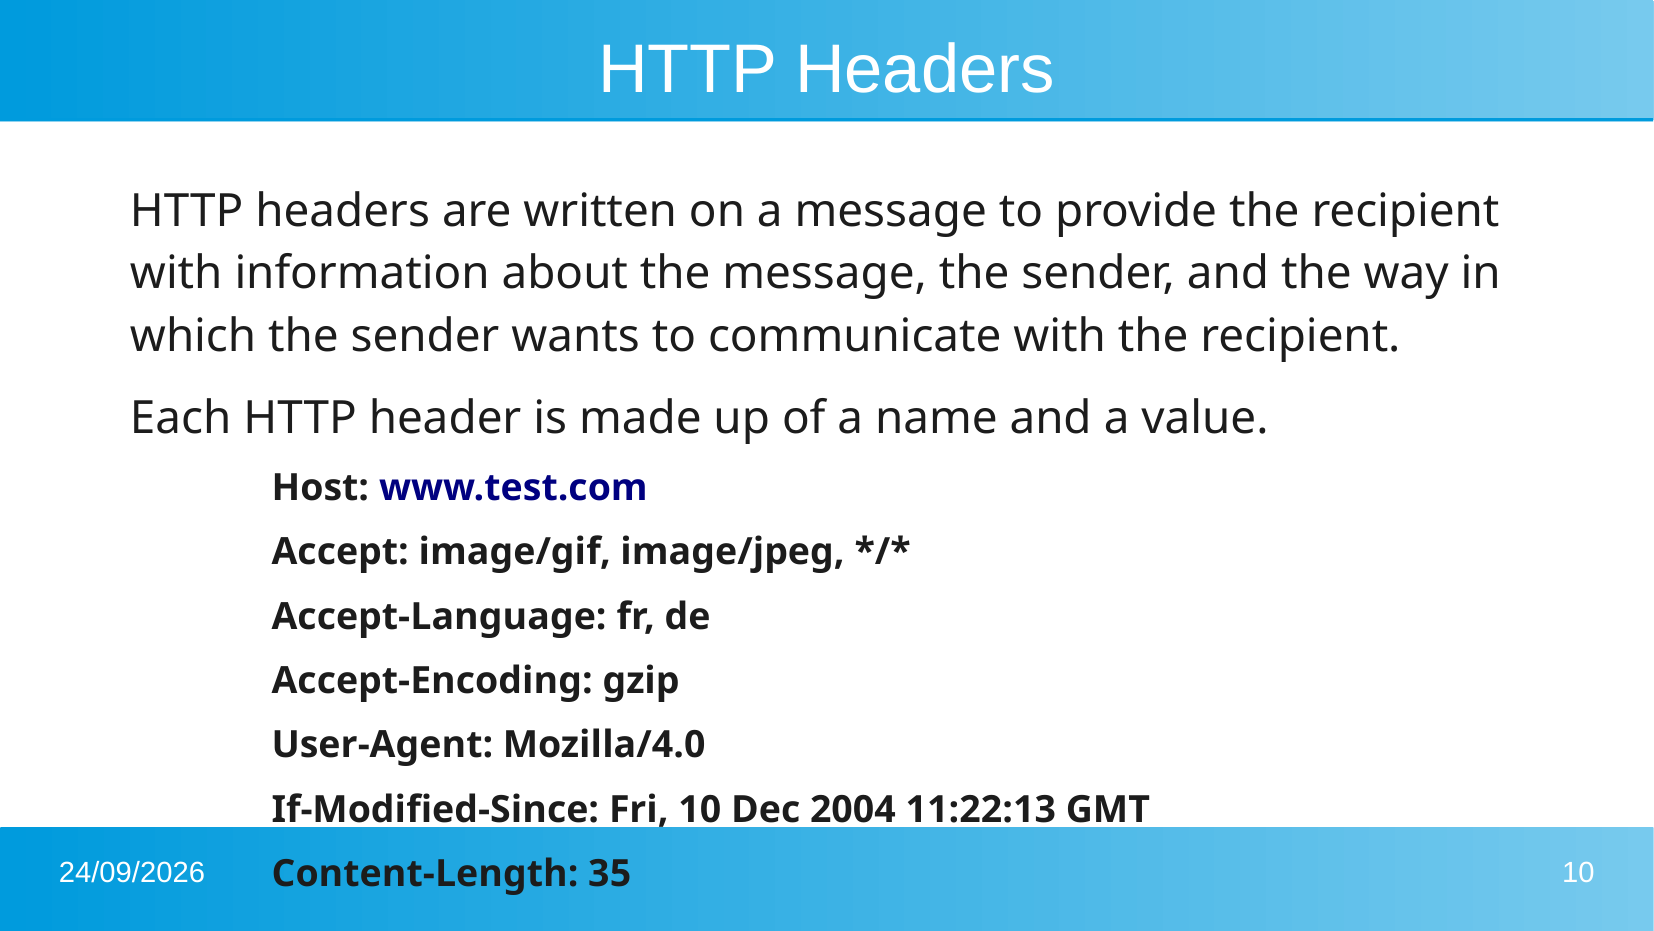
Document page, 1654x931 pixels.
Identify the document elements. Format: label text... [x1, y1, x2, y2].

list HTTP headers are written on a message to provide the recipient with information about the message, the sender, and the way in which the sender wants to communicate with the recipient. Each HTTP header is made up of a name and a value. Host: www.test.com Accept: image/gif, image/jpeg, */* Accept-Language: fr, de Accept-Encoding: gzip User-Agent: Mozilla/4.0 If-Modified-Since: Fri, 10 Dec 2004 11:22:13 GMT Content-Length: 35 [59, 177, 1595, 768]
title HTTP Headers [59, 29, 1595, 108]
